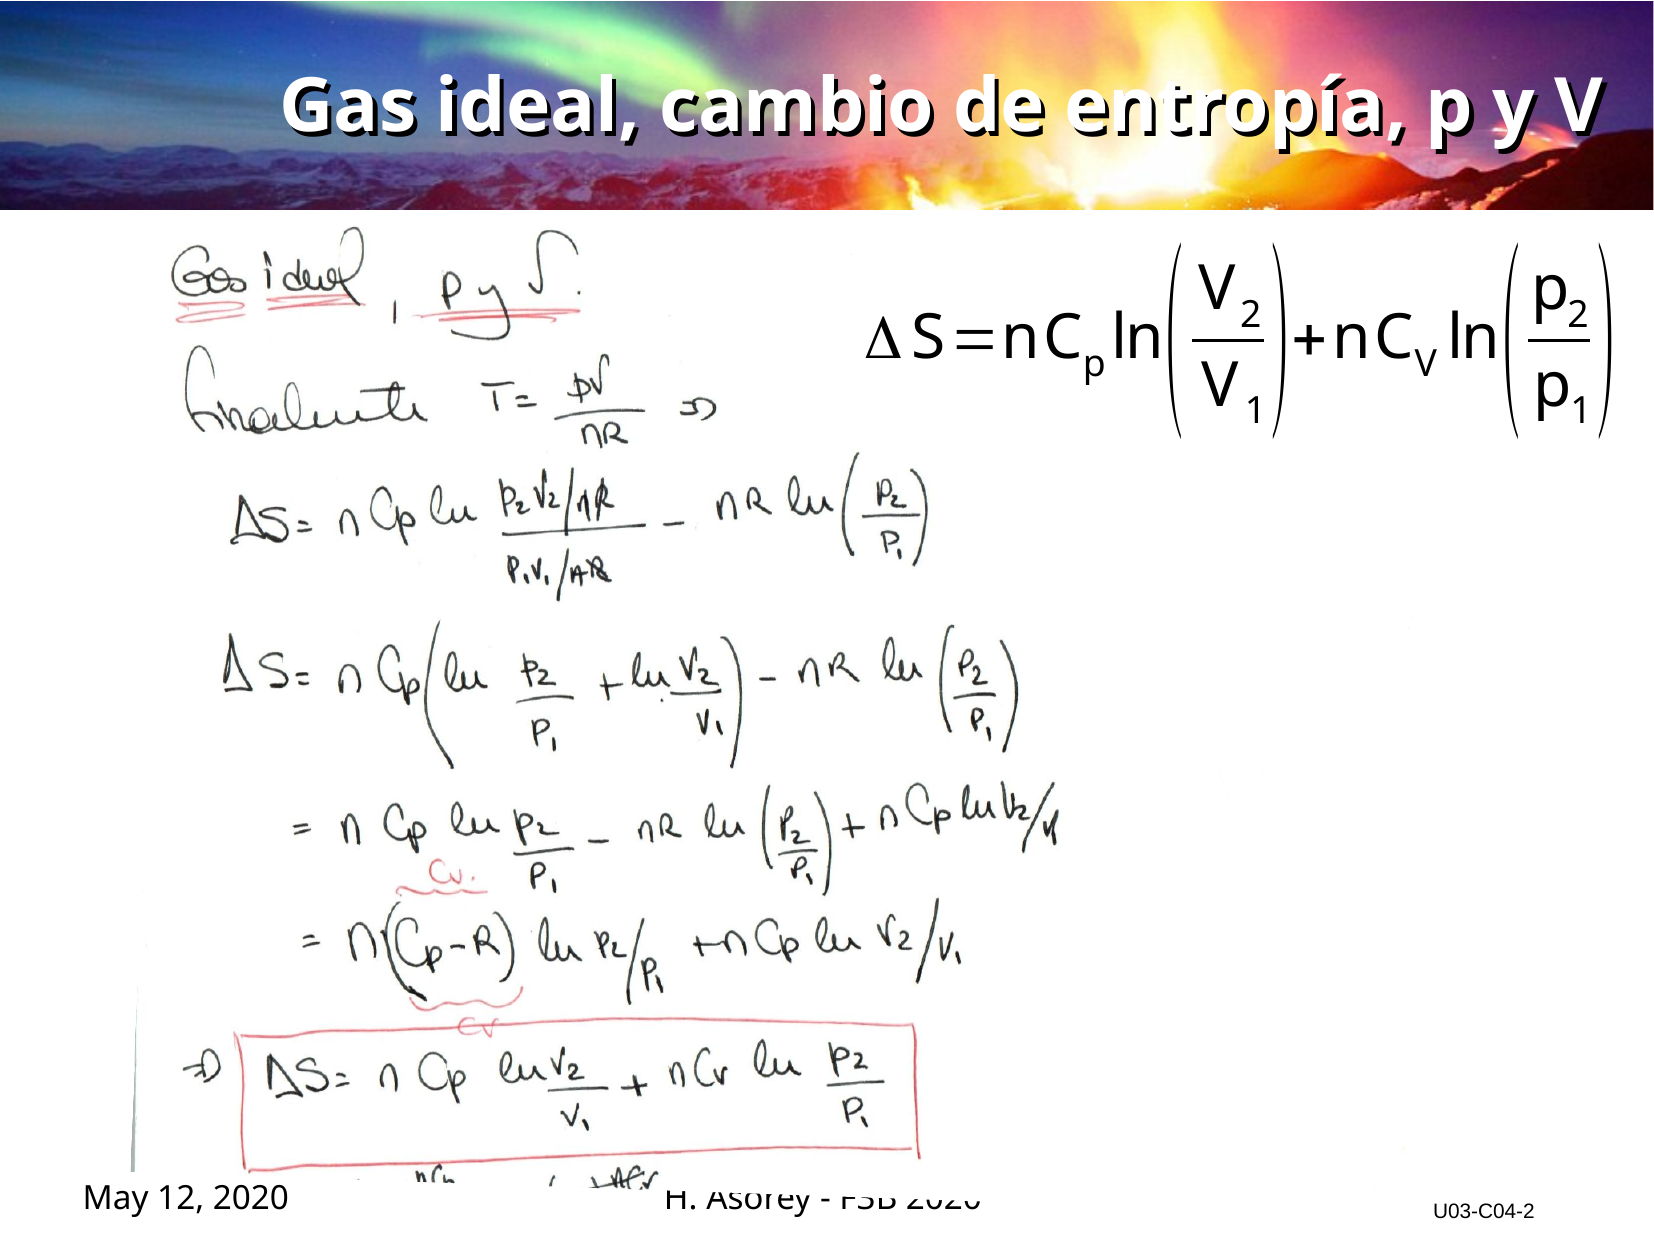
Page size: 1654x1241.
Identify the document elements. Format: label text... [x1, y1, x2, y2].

chart [857, 239, 1623, 443]
picture [0, 1, 1654, 210]
text_box U03-C04-2 [1268, 1145, 1621, 1238]
title Gas ideal, cambio de entropía, p y V [45, 15, 1606, 191]
picture [129, 212, 1455, 1218]
